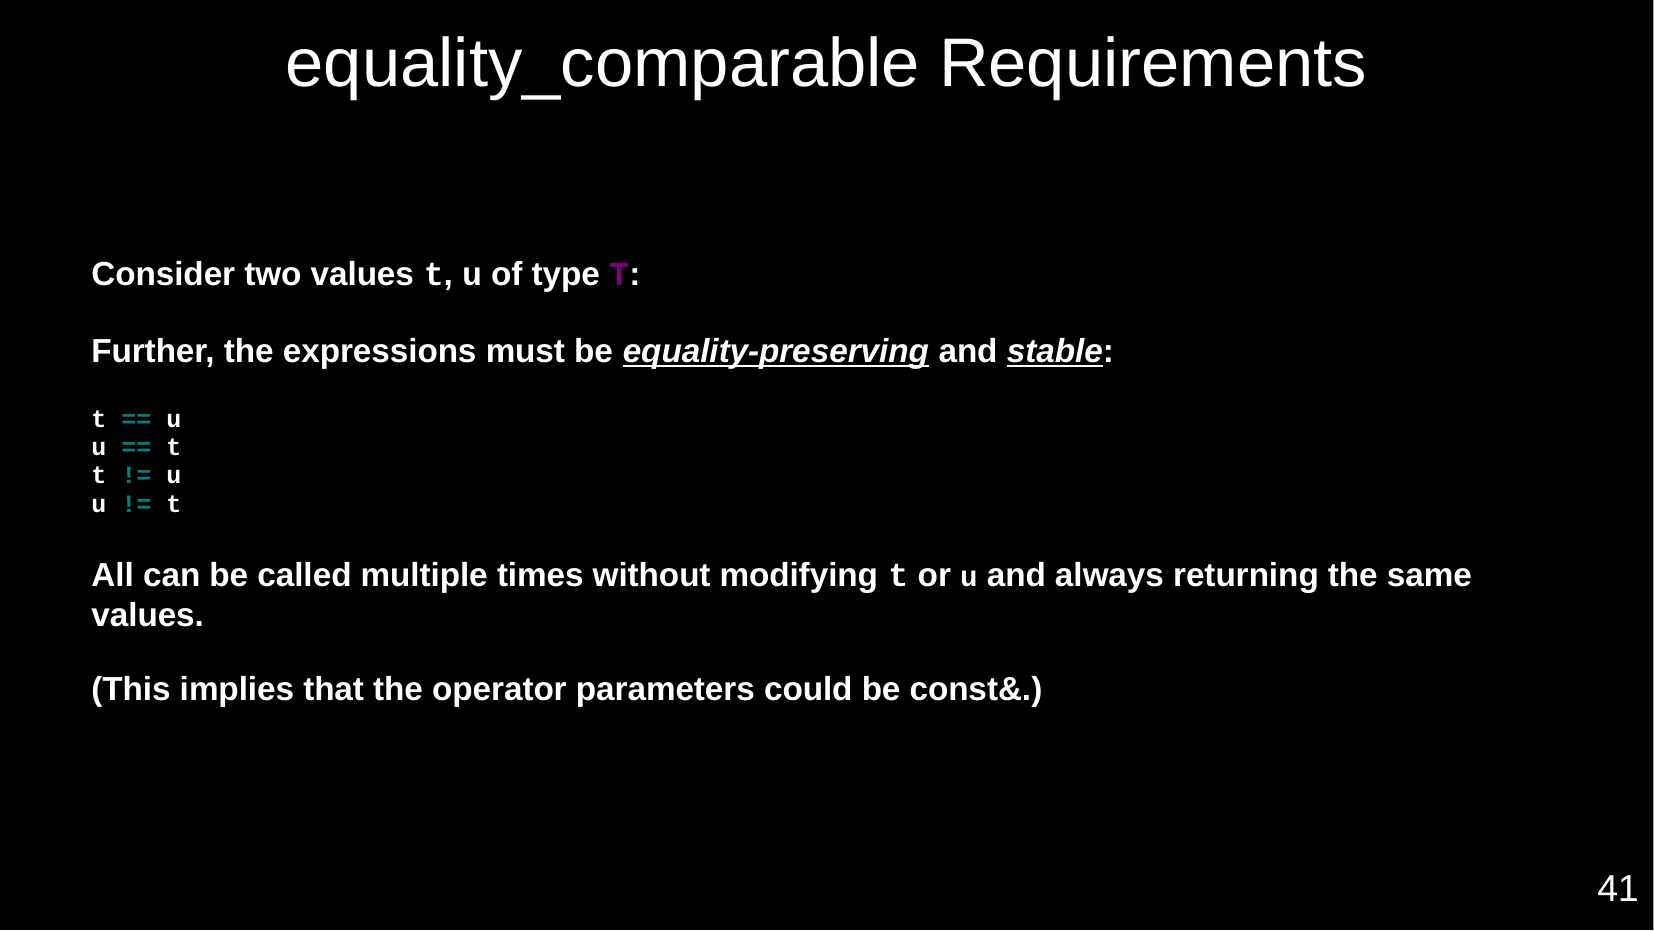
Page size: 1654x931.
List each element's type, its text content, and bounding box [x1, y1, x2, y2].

text_box Consider two values t, u of type T: Further, the expressions must be equality-preserving and stable: t == u u == t t != u u != t All can be called multiple times without modifying t or u and always returning the same values. (This implies that the operator parameters could be const&.) [91, 185, 1580, 779]
text_box <number> [1024, 860, 1654, 931]
title equality_comparable Requirements [82, 4, 1571, 121]
